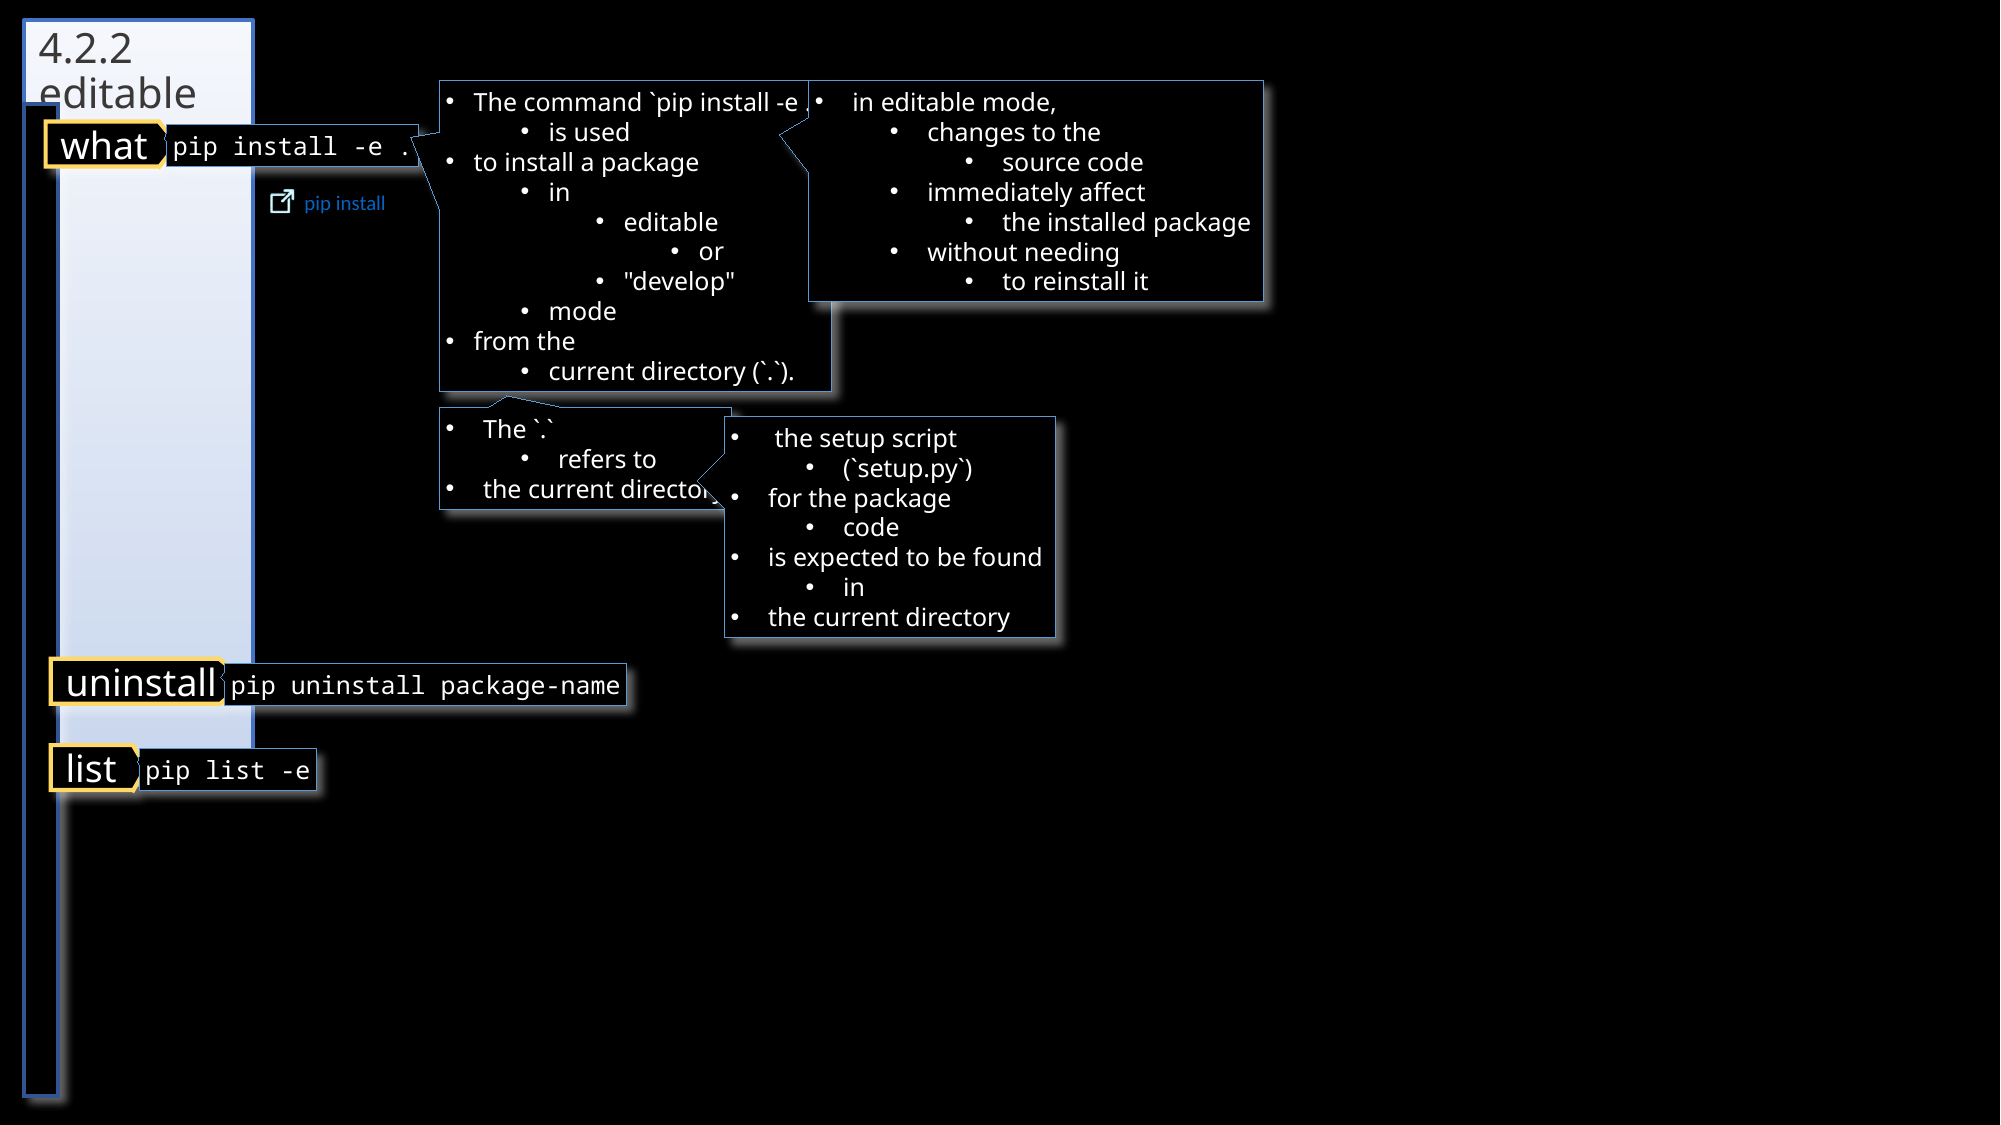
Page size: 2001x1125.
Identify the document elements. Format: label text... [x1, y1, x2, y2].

text_box uninstall [50, 658, 225, 704]
title 4.2.2 editable [23, 20, 253, 129]
text_box what [45, 121, 166, 167]
text_box [23, 103, 58, 1096]
text_box in editable mode, changes to the source code immediately affect the installed package without needing to reinstall it [779, 80, 1264, 302]
text_box list [50, 745, 139, 791]
text_box pip install -e . [164, 124, 419, 167]
text_box pip install [289, 182, 401, 223]
text_box pip list -e [137, 748, 317, 791]
picture [267, 186, 297, 217]
title 4.2.2 editable [58, 702, 253, 753]
text_box The command `pip install -e .` is used to install a package in editable or "develop" mode from the current directory (`.`). [410, 80, 832, 392]
text_box pip uninstall package-name [220, 663, 627, 706]
title 4.2.2 editable [58, 160, 253, 663]
text_box The `.` refers to the current directory [439, 395, 732, 510]
text_box the setup script (`setup.py`) for the package code is expected to be found in the current directory [697, 416, 1056, 638]
